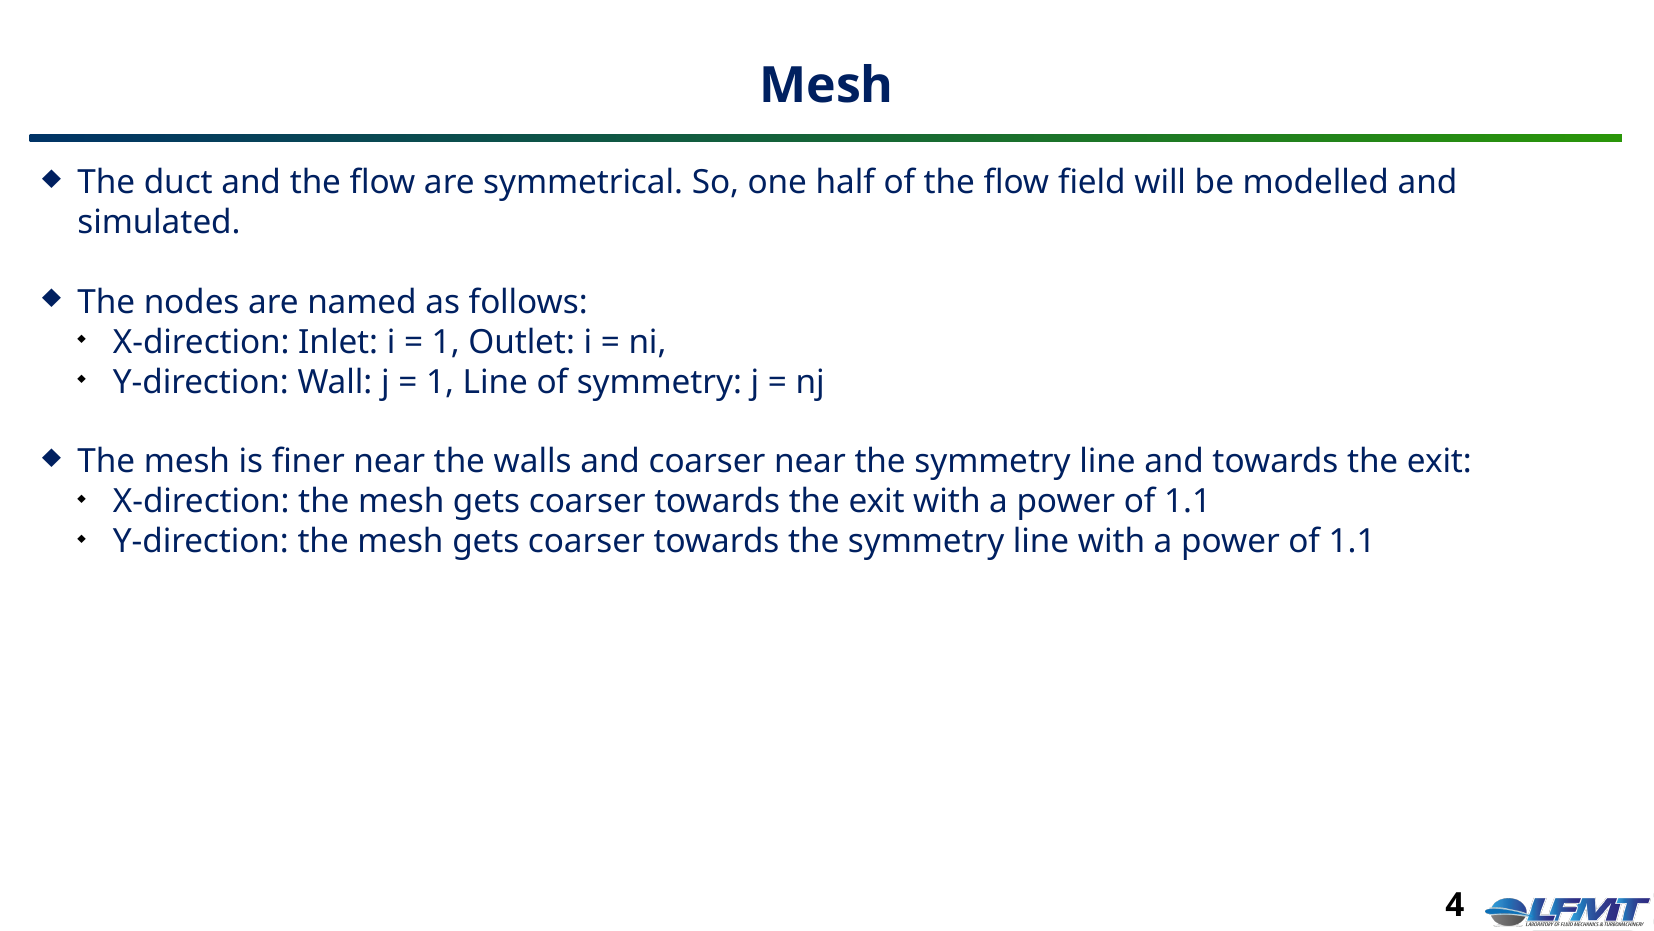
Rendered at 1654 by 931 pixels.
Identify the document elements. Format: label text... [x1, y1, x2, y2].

slide_number <αριθμός> [1093, 880, 1480, 931]
title Mesh [28, 34, 1625, 130]
text_box [1525, 886, 1654, 931]
text_box The duct and the flow are symmetrical. So, one half of the flow field will be modelled and simulated. The nodes are named as follows: X-direction: Inlet: i = 1, Outlet: i = ni, Y-direction: Wall: j = 1, Line of symmetry: j = nj The mesh is finer near the walls and coarser near the symmetry line and towards the exit: X-direction: the mesh gets coarser towards the exit with a power of 1.1 Y-direction: the mesh gets coarser towards the symmetry line with a power of 1.1 [27, 152, 1628, 612]
picture [1485, 893, 1651, 931]
